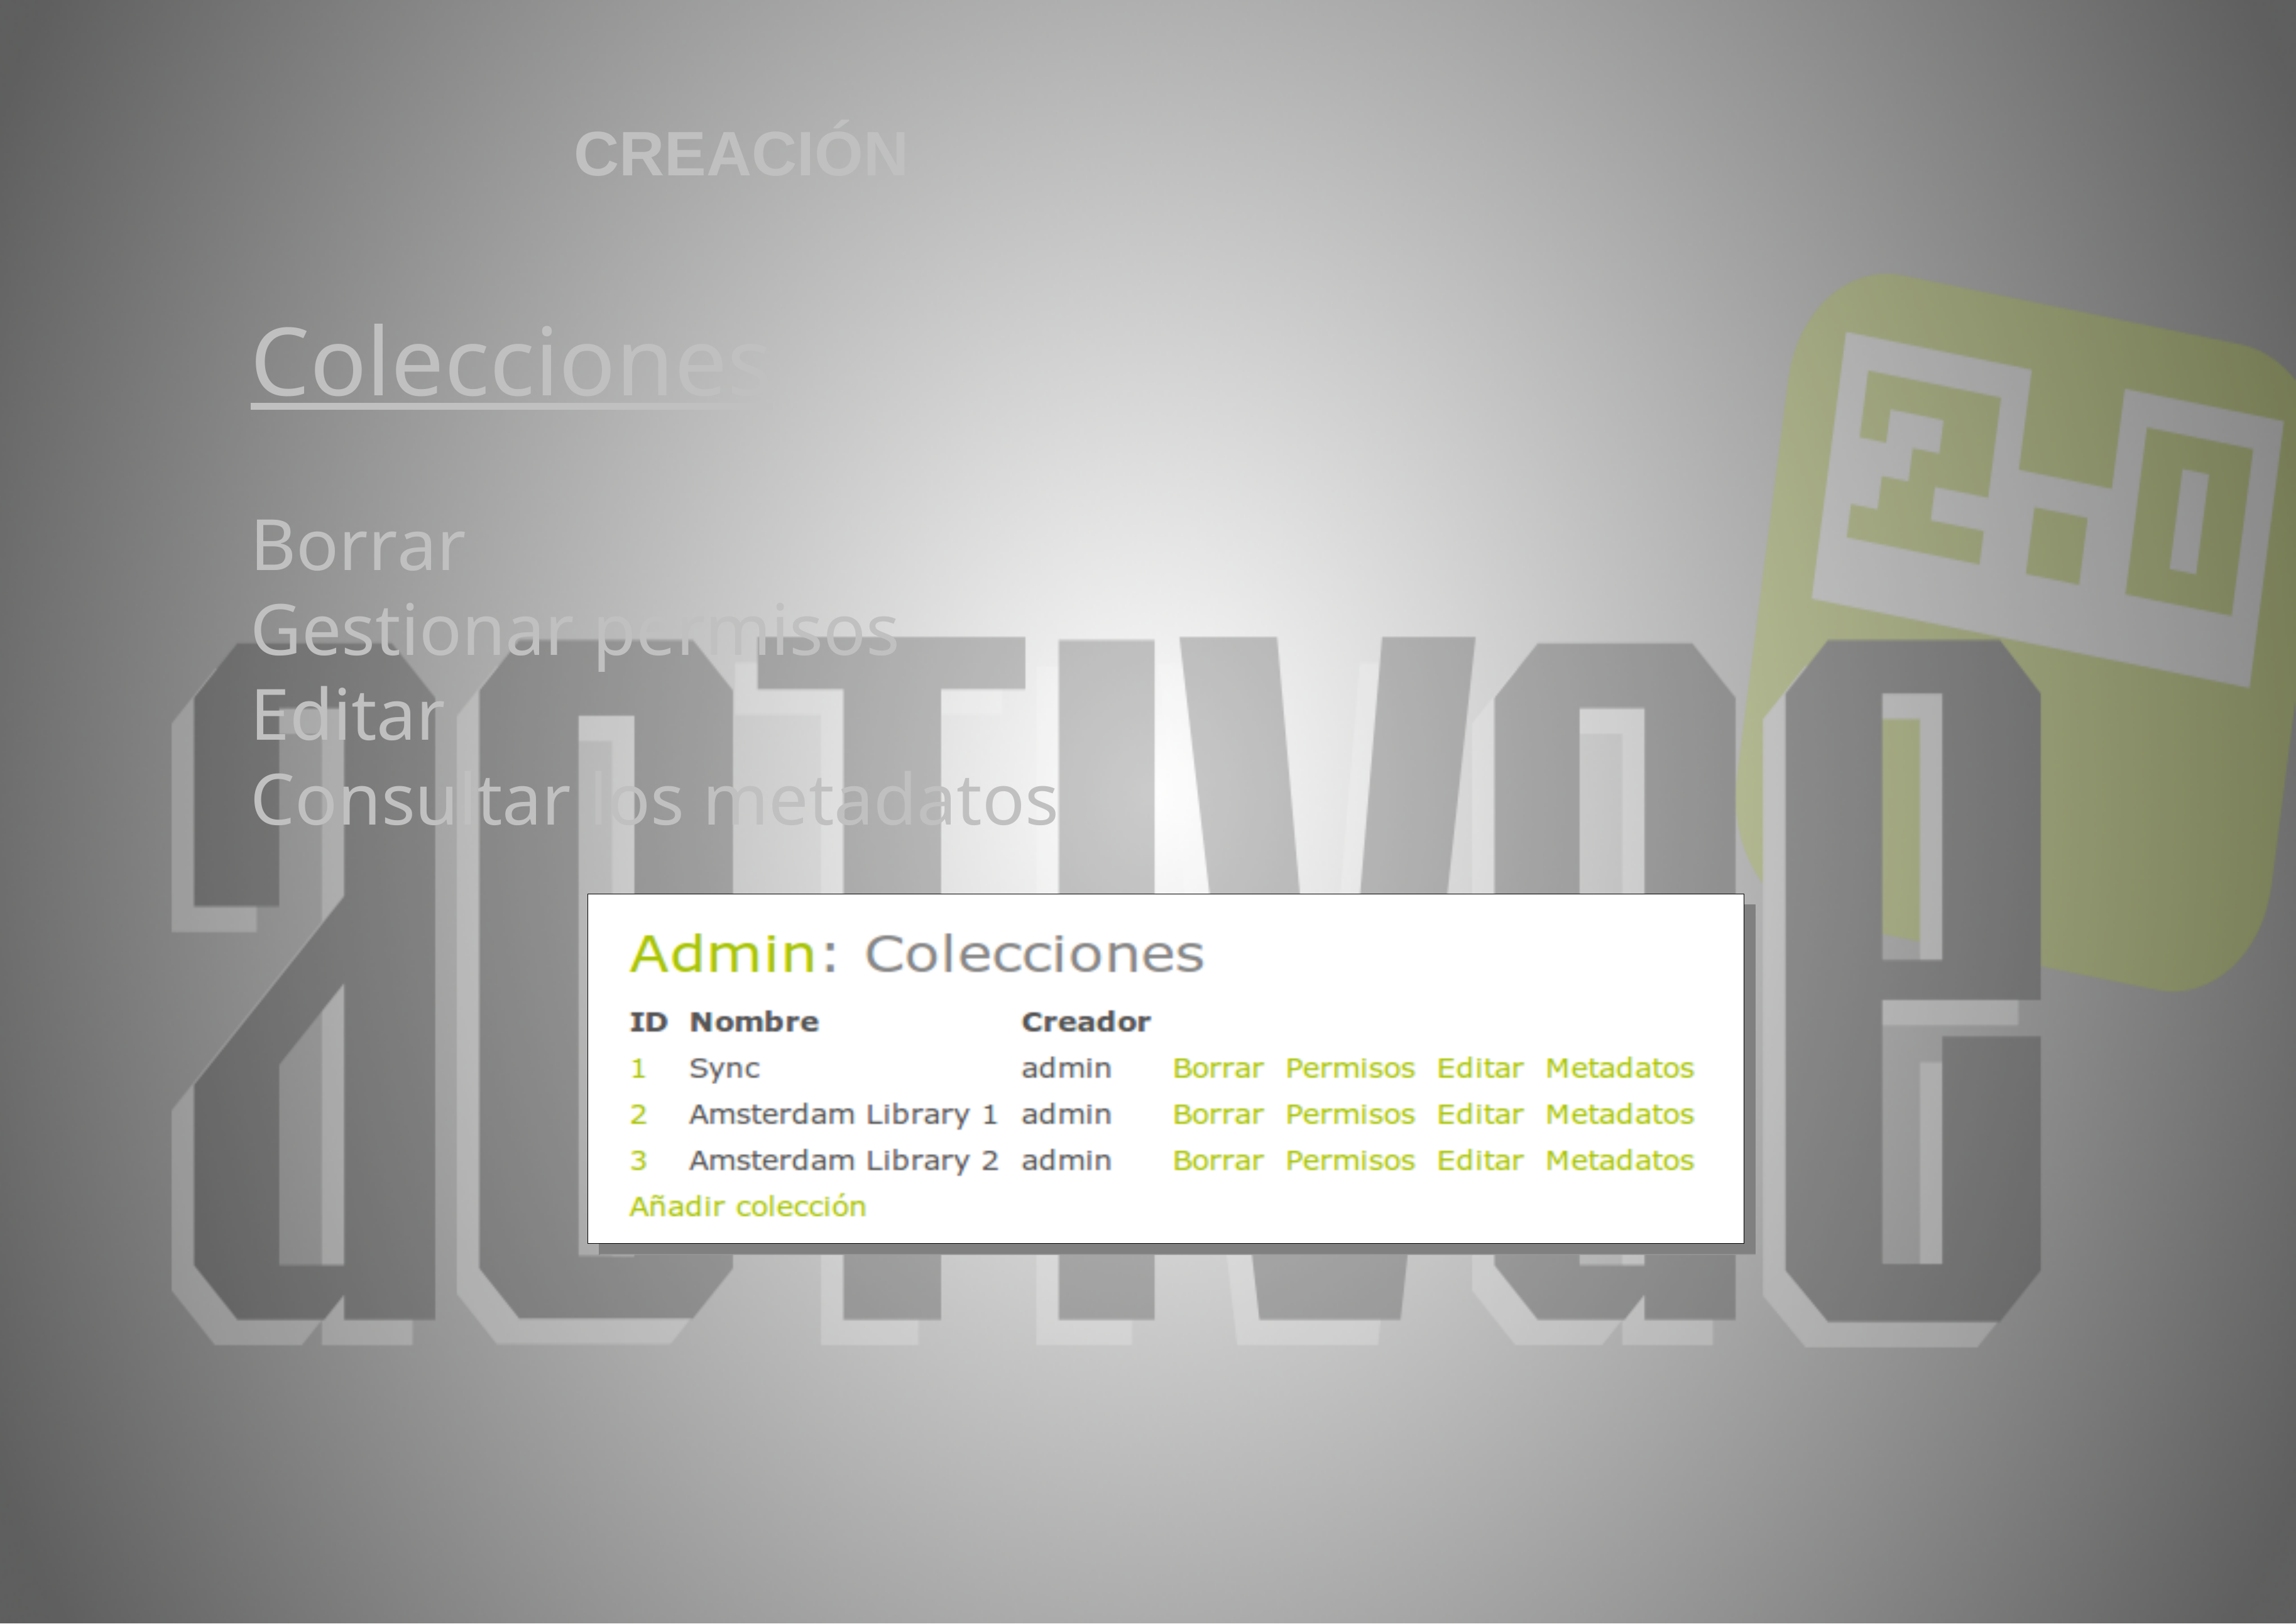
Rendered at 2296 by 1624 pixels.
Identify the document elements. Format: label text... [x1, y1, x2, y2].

picture [0, 0, 2296, 1623]
text_box Colecciones Borrar Gestionar permisos Editar Consultar los metadatos [241, 297, 1373, 1188]
text_box CREACIÓN [215, 112, 910, 189]
